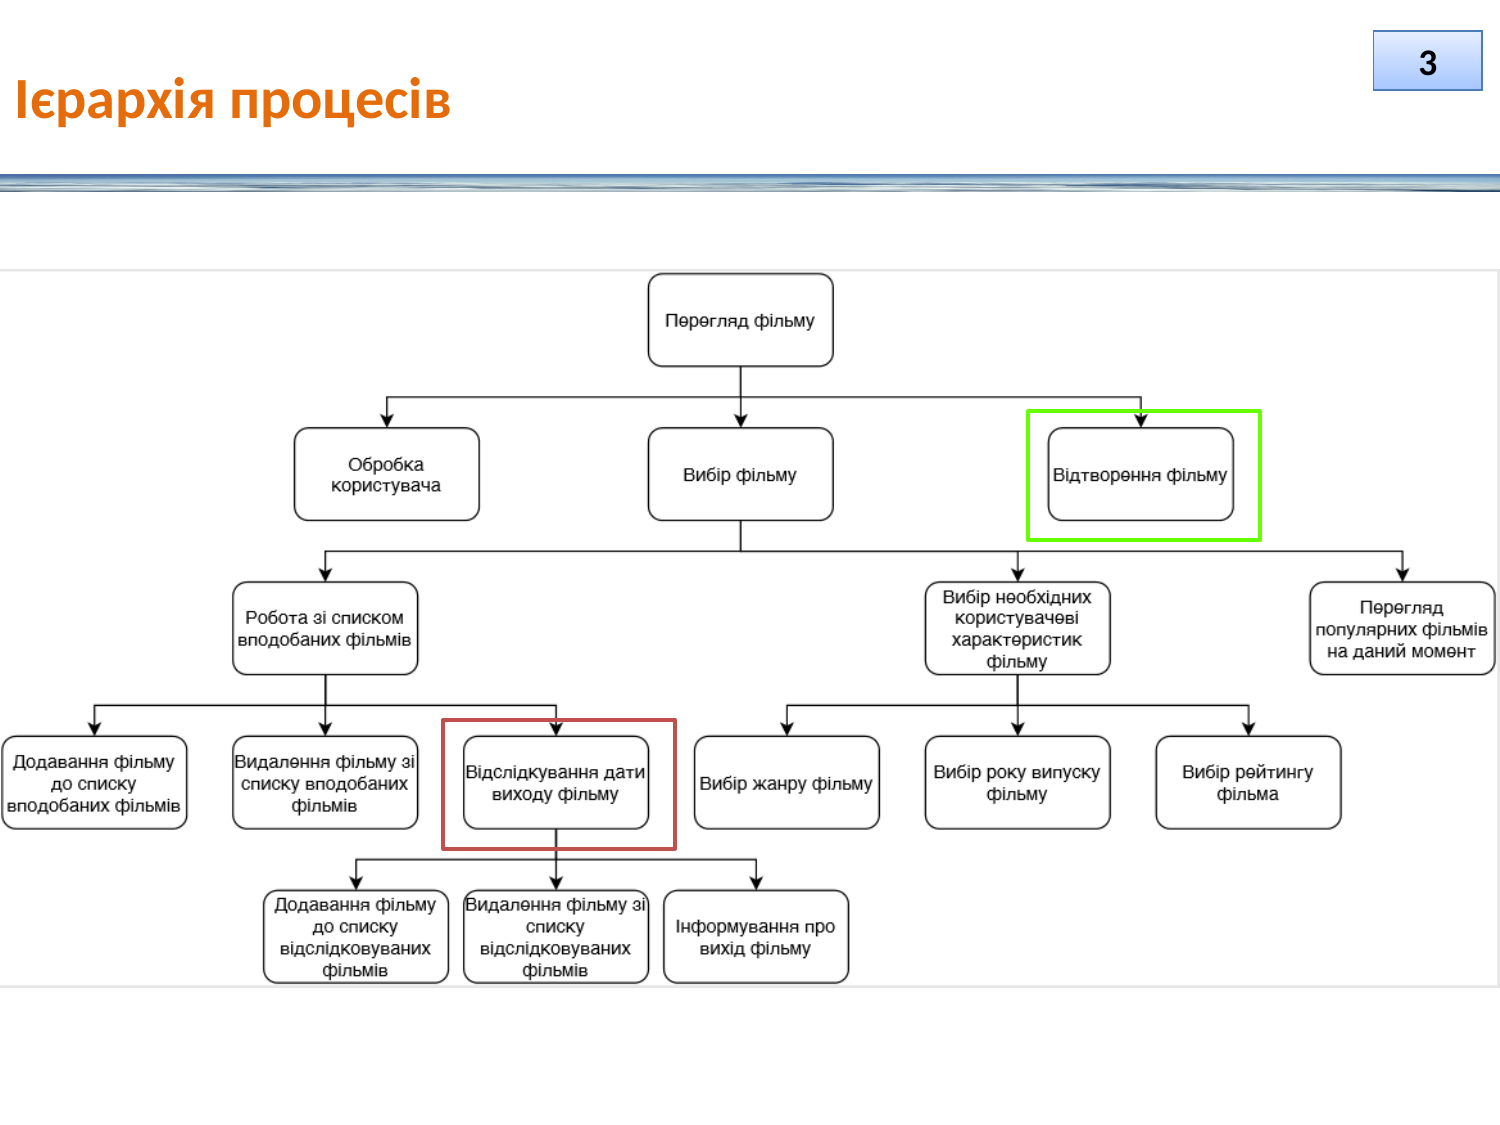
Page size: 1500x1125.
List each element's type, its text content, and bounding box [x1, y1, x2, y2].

text_box Ієрархія процесів [0, 31, 1353, 160]
picture [0, 174, 1500, 192]
text_box 3 [1373, 30, 1483, 90]
picture [0, 269, 1500, 988]
